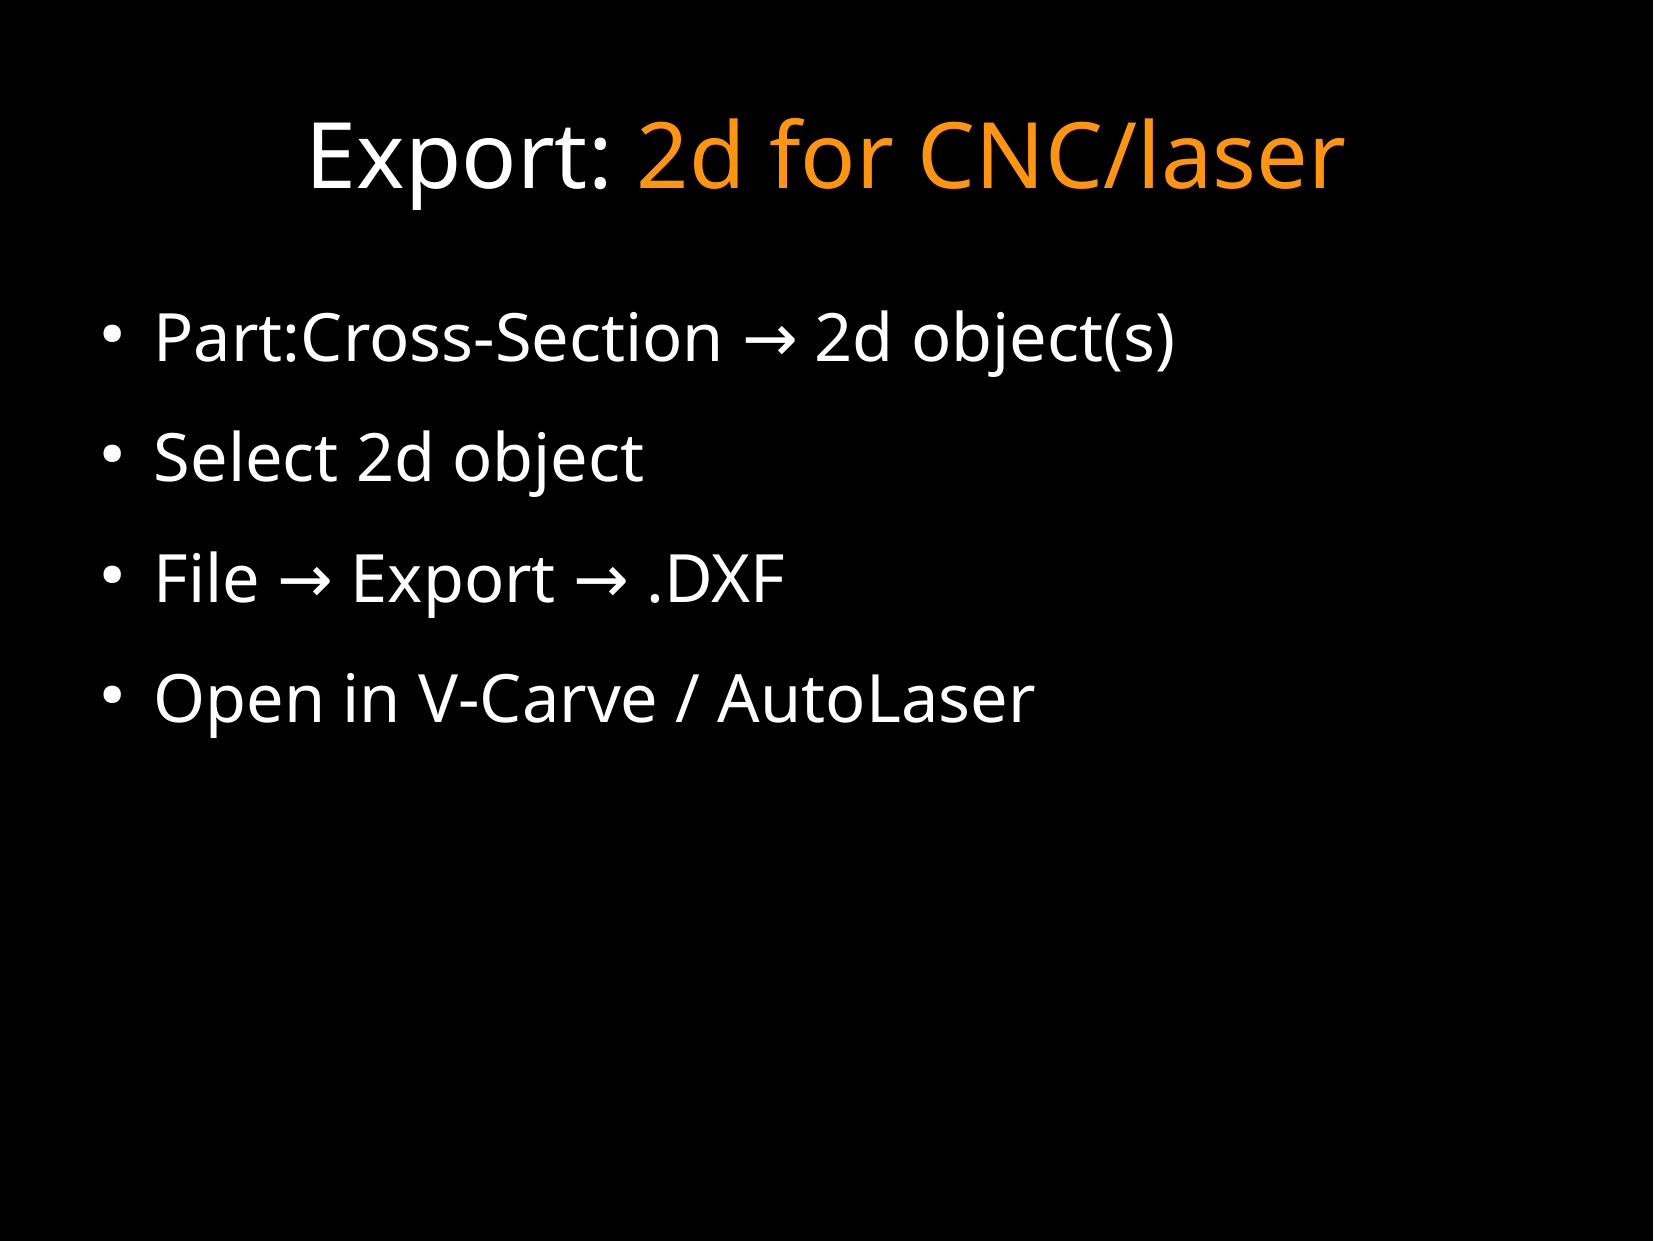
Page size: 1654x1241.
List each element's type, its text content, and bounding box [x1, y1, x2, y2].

title Export: 2d for CNC/laser [82, 49, 1571, 257]
list Part:Cross-Section → 2d object(s) Select 2d object File → Export → .DXF Open in V-Carve / AutoLaser [82, 290, 1571, 1010]
